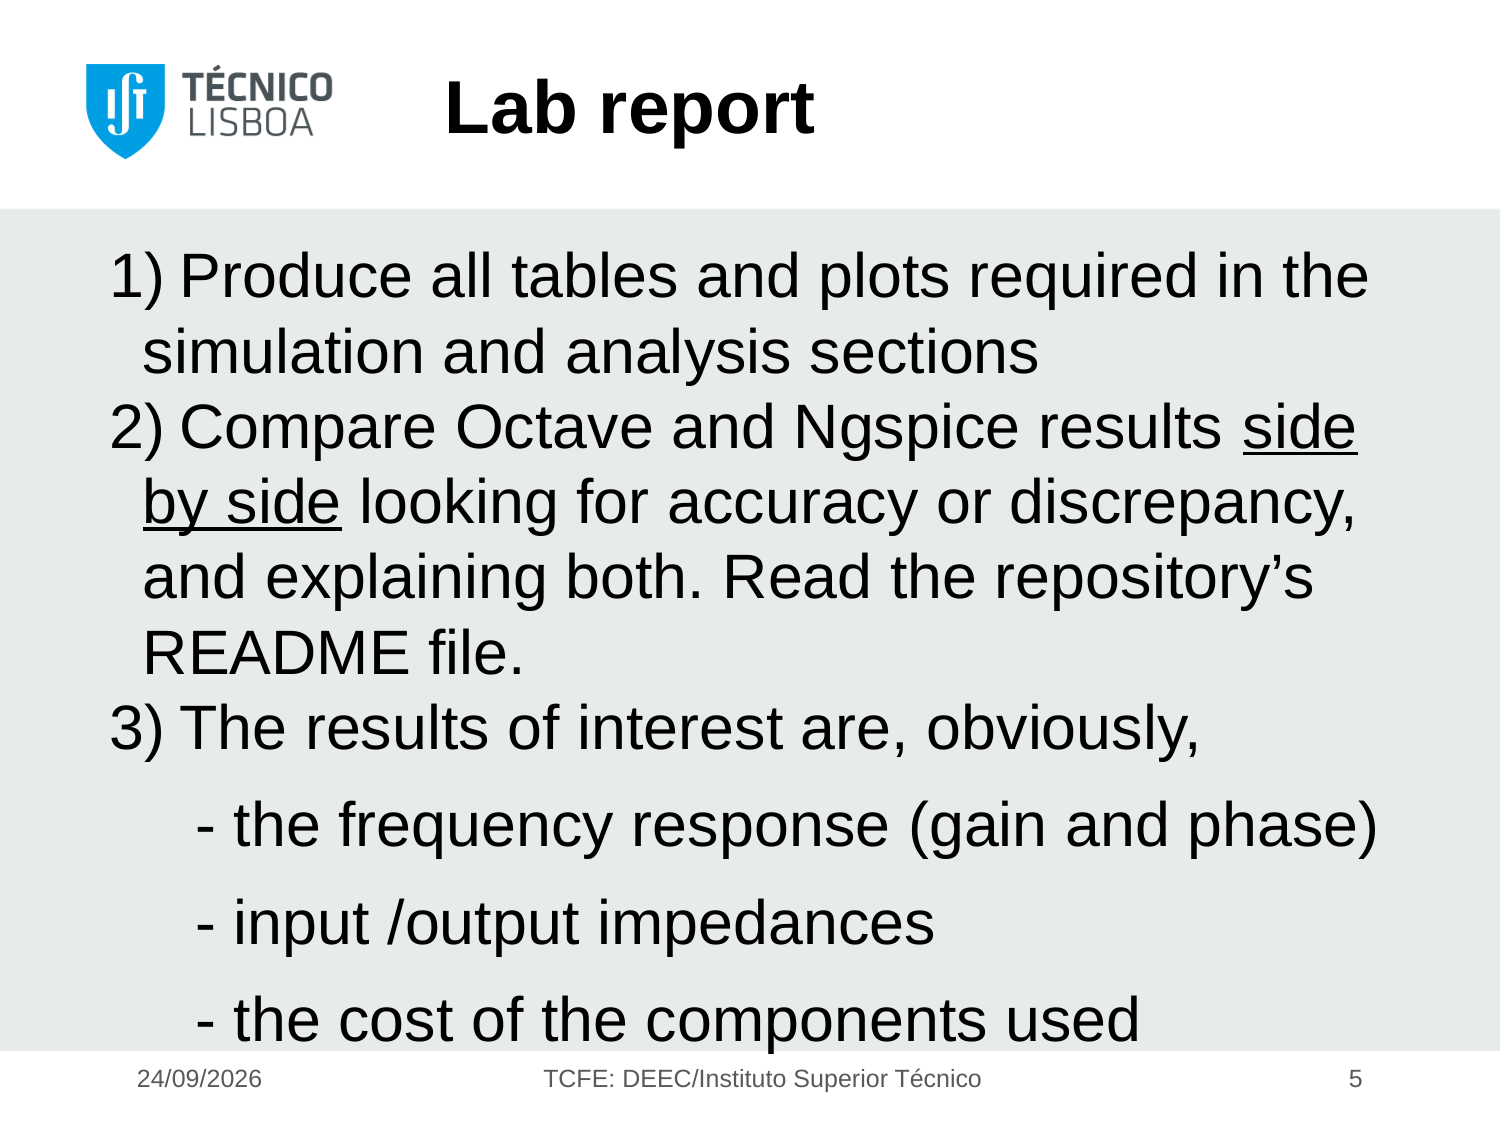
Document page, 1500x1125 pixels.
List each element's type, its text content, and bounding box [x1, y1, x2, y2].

list Produce all tables and plots required in the simulation and analysis sections Compare Octave and Ngspice results side by side looking for accuracy or discrepancy, and explaining both. Read the repository’s README file. The results of interest are, obviously, - the frequency response (gain and phase) - input /output impedances - the cost of the components used [94, 227, 1455, 1072]
title Lab report [430, 32, 1461, 176]
picture [0, 0, 1500, 1125]
